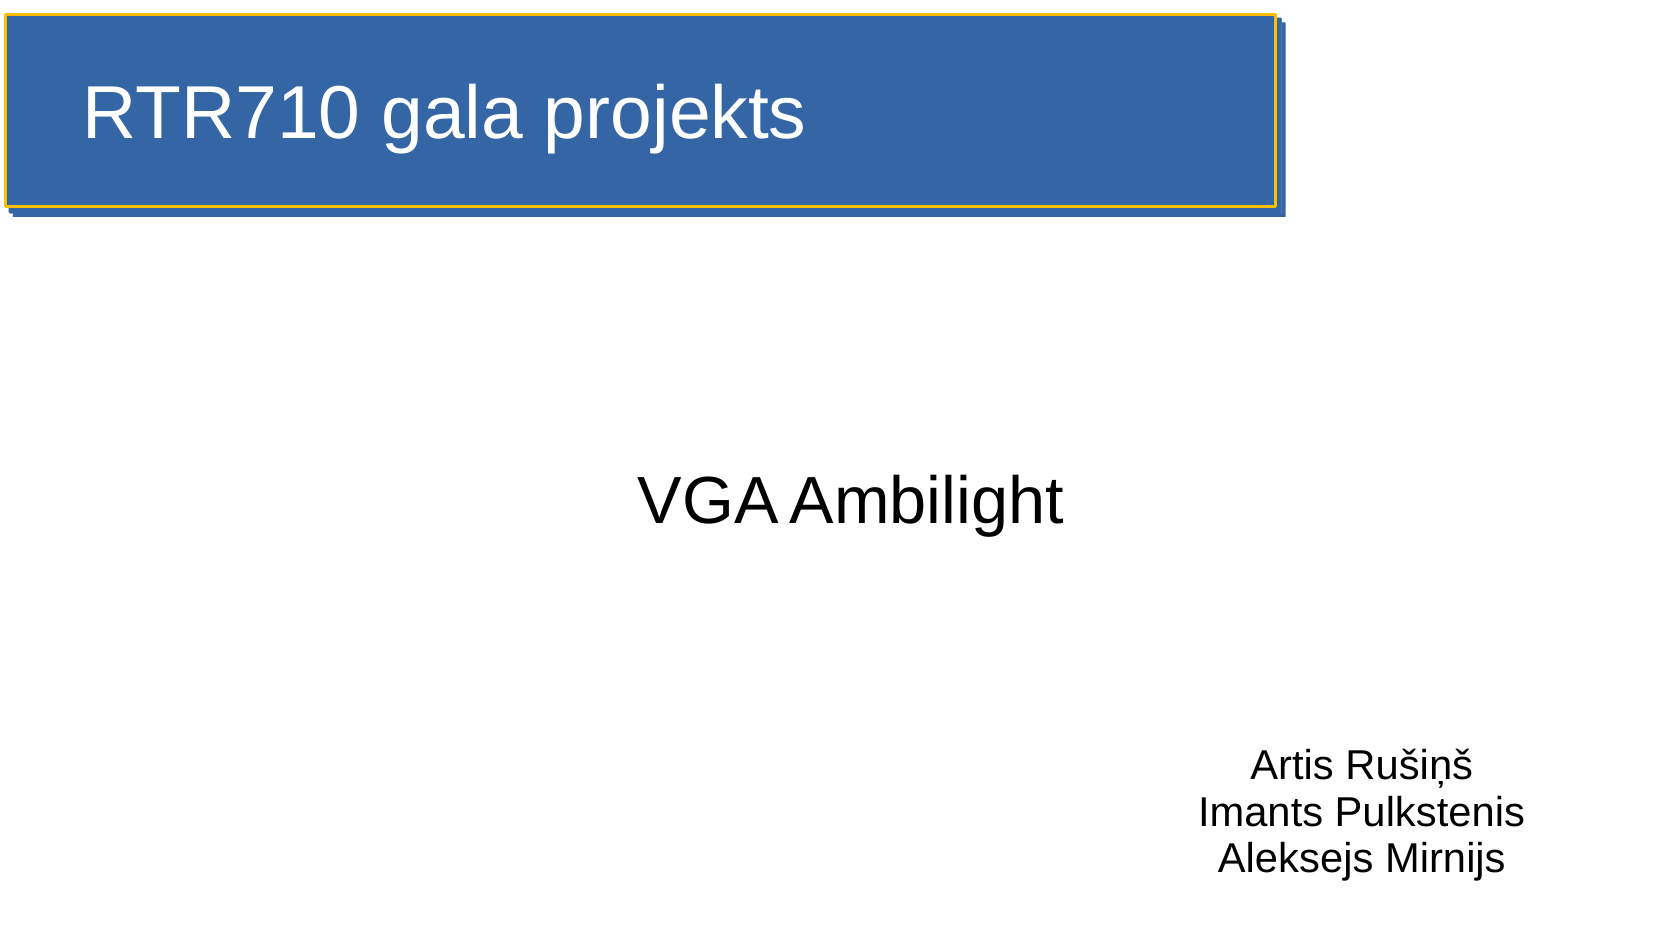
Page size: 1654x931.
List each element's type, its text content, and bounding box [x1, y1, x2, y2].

title RTR710 gala projekts [82, 35, 1235, 189]
subtitle VGA Ambilight [112, 300, 1589, 702]
text_box Artis Rušiņš Imants Pulkstenis Aleksejs Mirnijs [1073, 686, 1651, 931]
